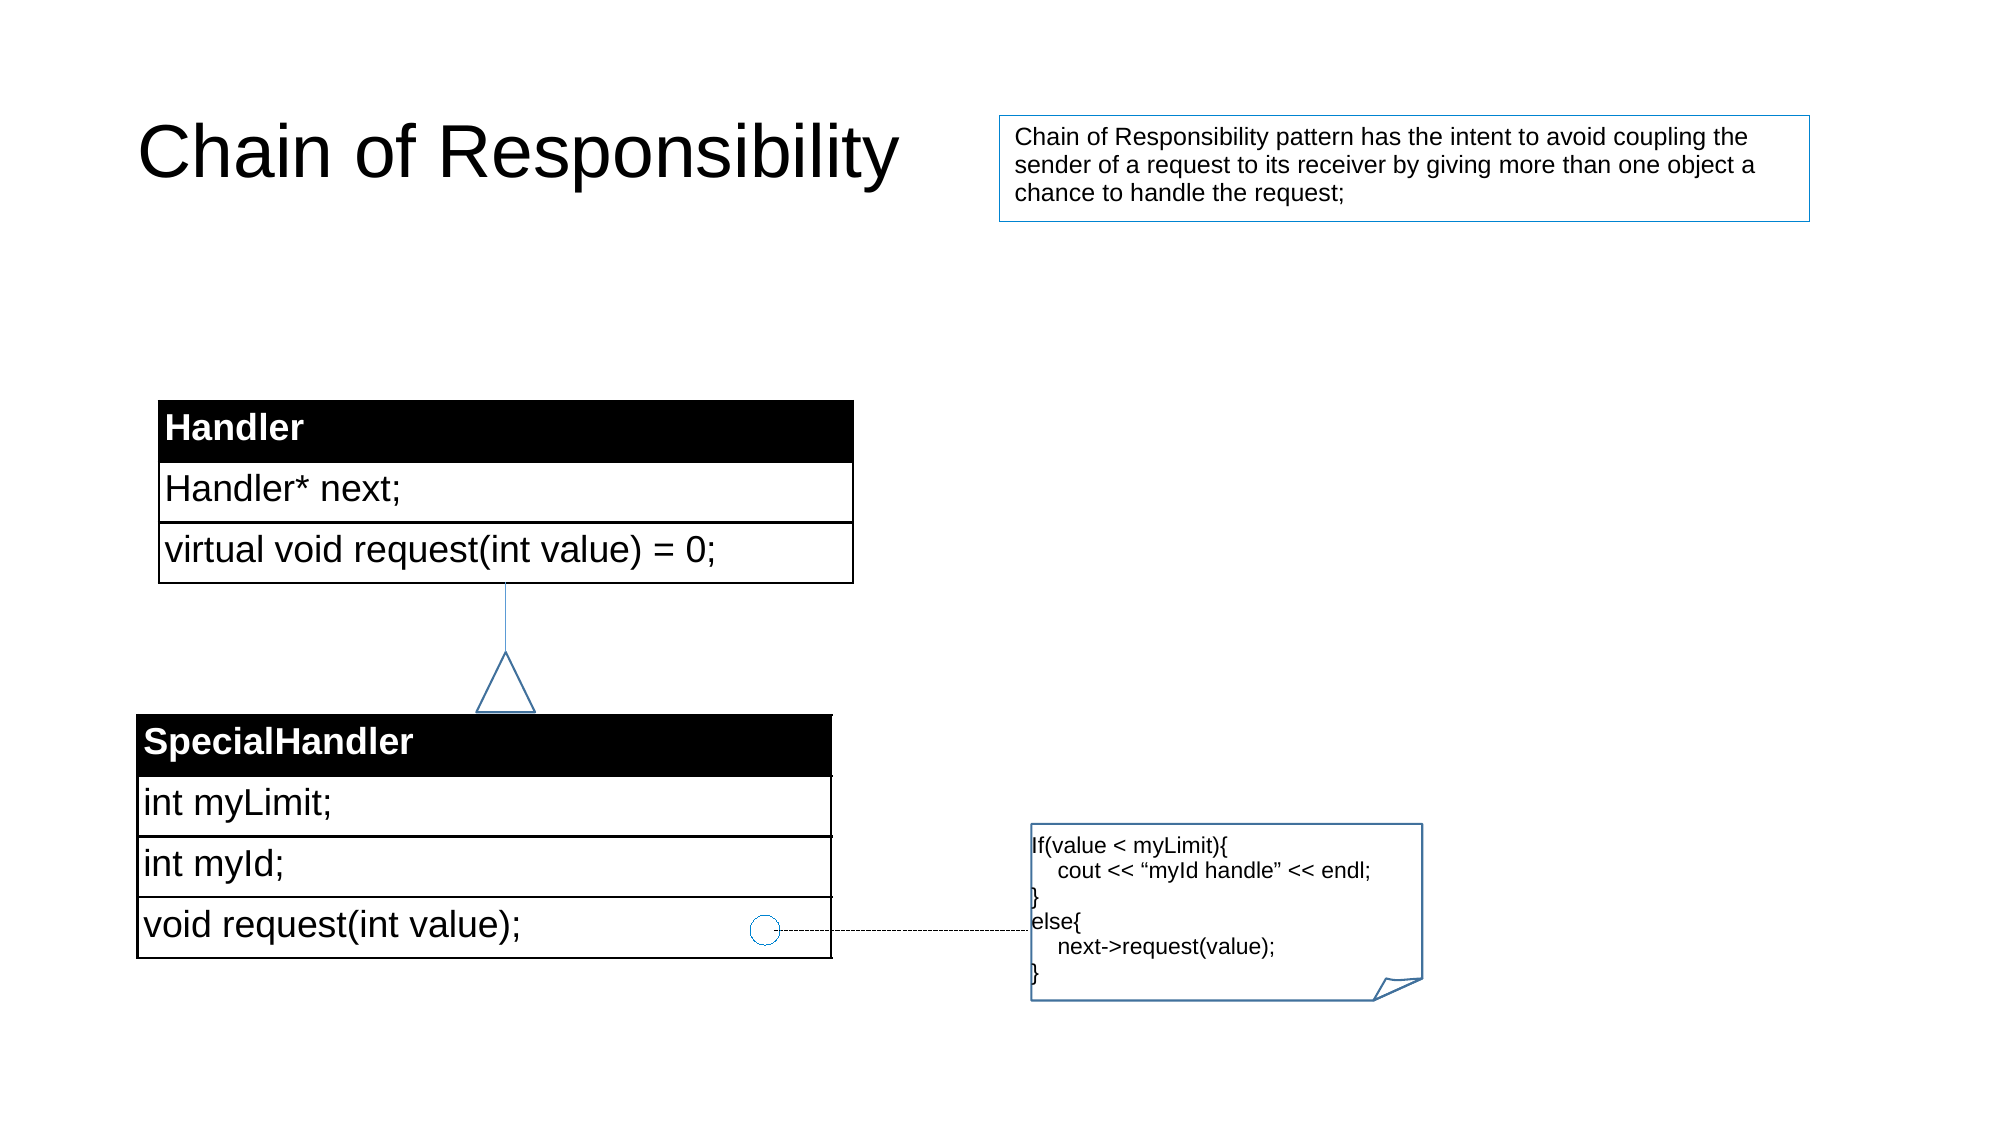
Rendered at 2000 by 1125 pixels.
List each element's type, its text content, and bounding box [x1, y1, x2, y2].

table_cell void request(int value); [139, 898, 830, 957]
table_cell Handler* next; [160, 463, 852, 521]
text_box If(value < myLimit){ cout << “myId handle” << endl; } else{ next->request(value); } [1031, 823, 1423, 1001]
table_cell virtual void request(int value) = 0; [160, 524, 852, 582]
table_cell int myId; [139, 838, 830, 896]
table_header Handler [160, 402, 852, 461]
text_box Chain of Responsibility pattern has the intent to avoid coupling the sender of a request to its receiver by giving more than one object a chance to handle the request; [999, 115, 1810, 222]
title Chain of Responsibility [137, 59, 931, 241]
table_header SpecialHandler [139, 716, 830, 775]
table_cell int myLimit; [139, 777, 830, 835]
